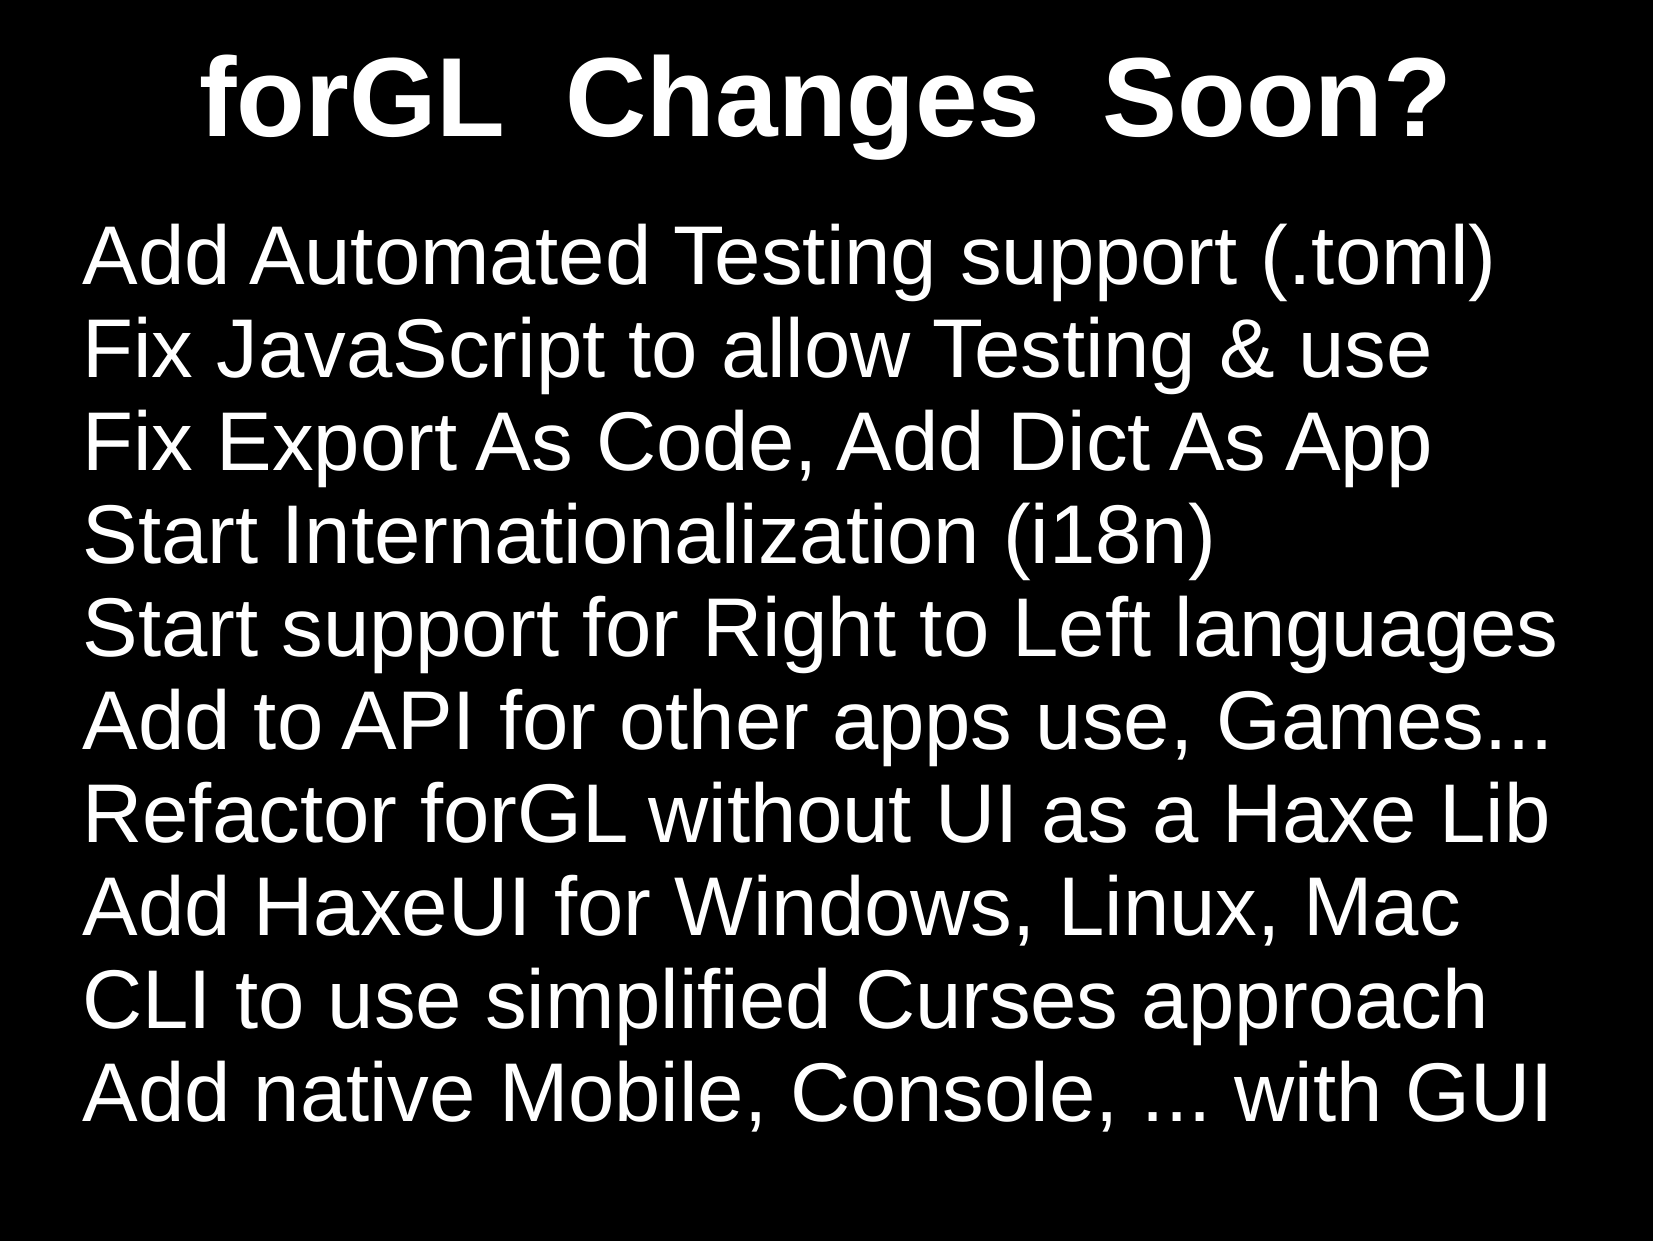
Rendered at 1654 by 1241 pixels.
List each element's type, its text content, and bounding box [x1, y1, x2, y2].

subtitle Add Automated Testing support (.toml) Fix JavaScript to allow Testing & use Fix Export As Code, Add Dict As App Start Internationalization (i18n) Start support for Right to Left languages Add to API for other apps use, Games... Refactor forGL without UI as a Haxe Lib Add HaxeUI for Windows, Linux, Mac CLI to use simplified Curses approach Add native Mobile, Console, ... with GUI [82, 0, 1571, 1241]
